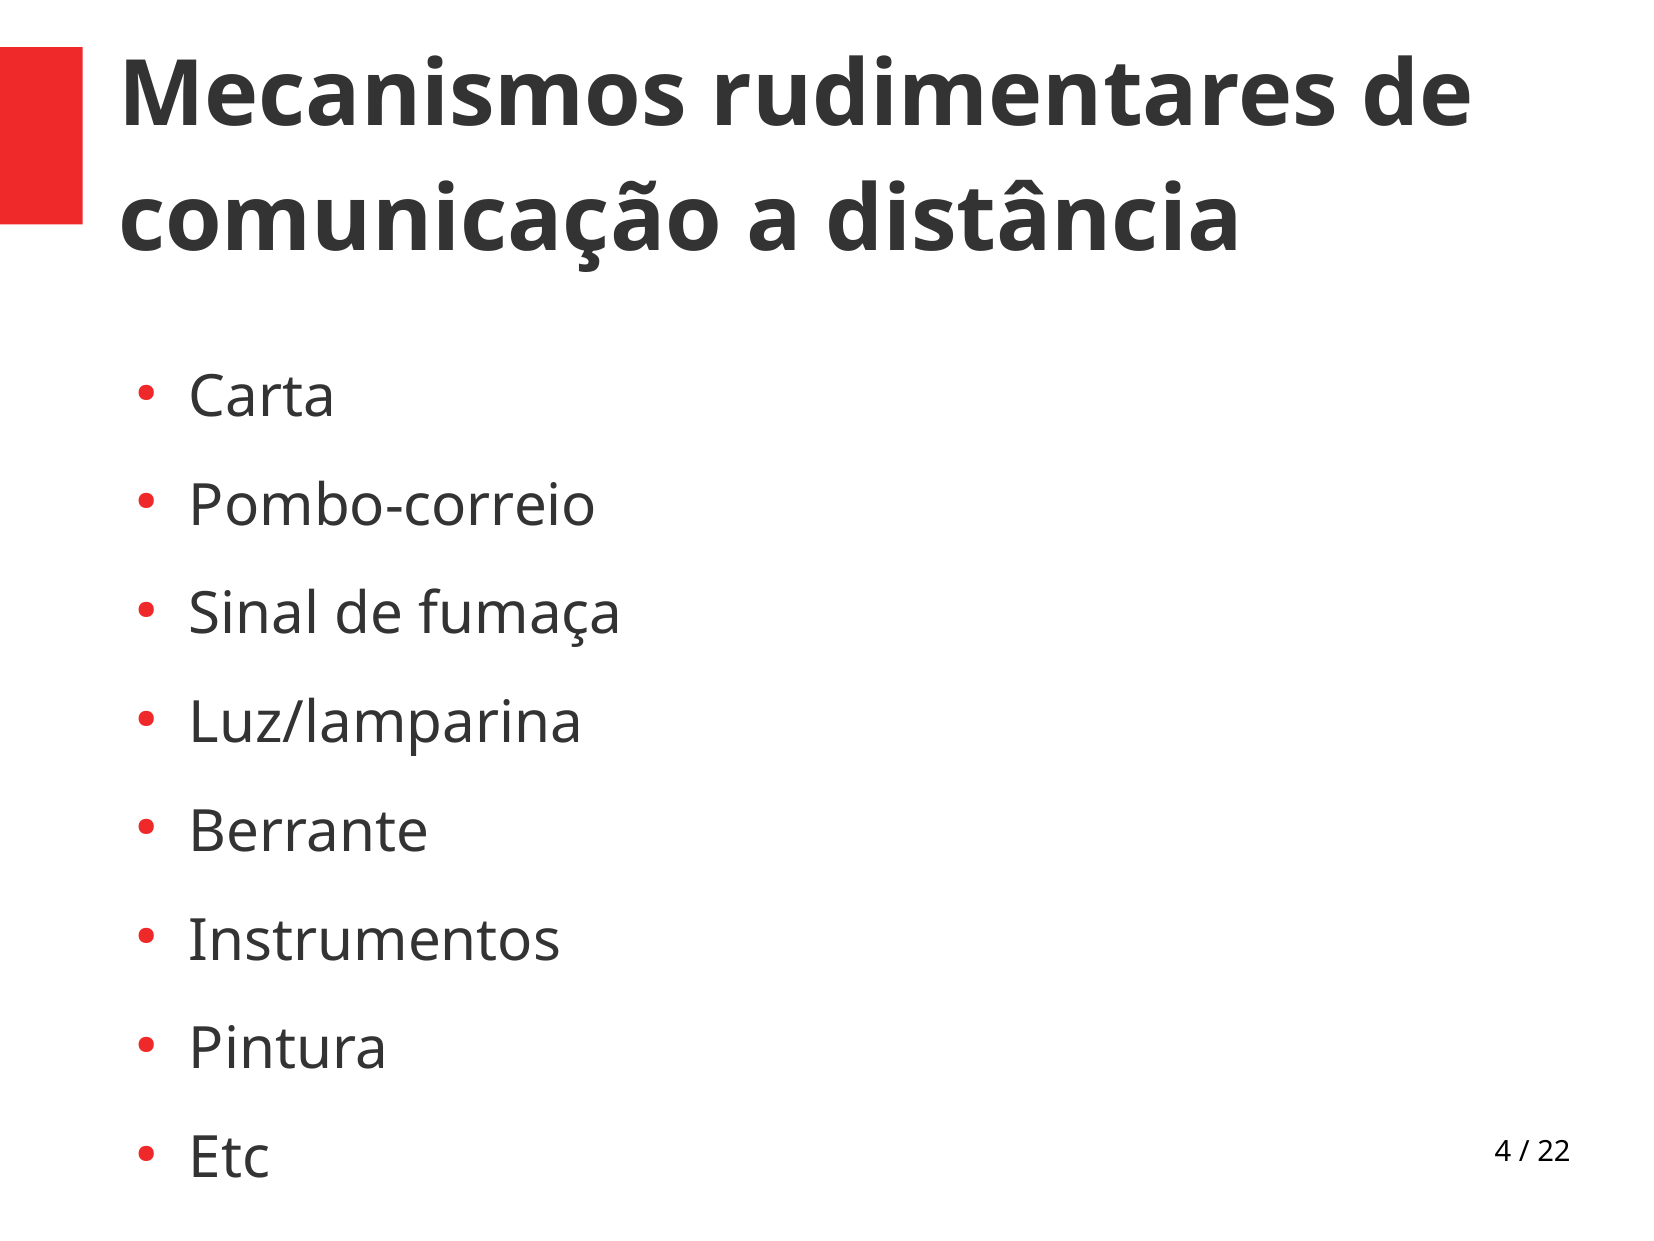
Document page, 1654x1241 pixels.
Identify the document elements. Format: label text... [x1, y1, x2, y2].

title Mecanismos rudimentares de comunicação a distância [118, 45, 1571, 260]
list Carta Pombo-correio Sinal de fumaça Luz/lamparina Berrante Instrumentos Pintura Etc [118, 354, 1536, 1074]
